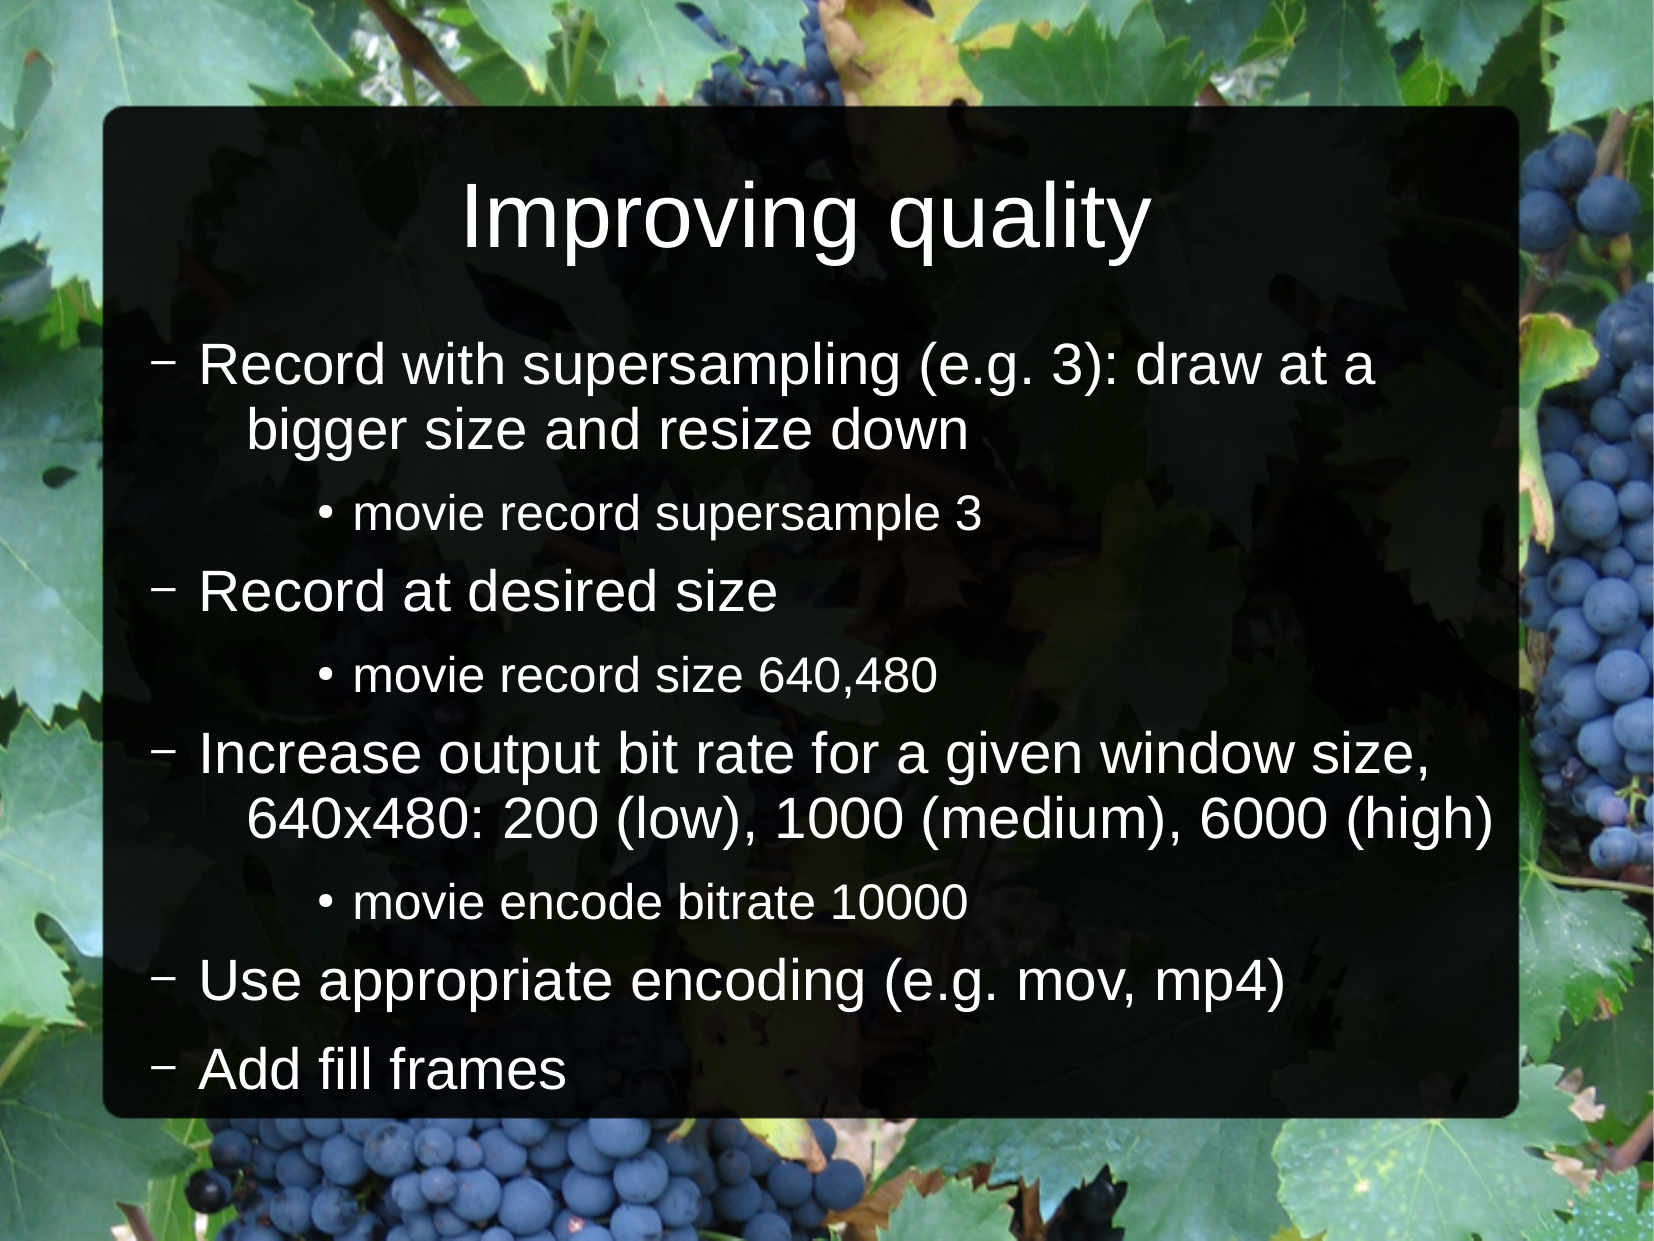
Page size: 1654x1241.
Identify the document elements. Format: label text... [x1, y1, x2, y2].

picture [0, 0, 1654, 1241]
title Improving quality [112, 112, 1501, 320]
list Record with supersampling (e.g. 3): draw at a bigger size and resize down movie record supersample 3 Record at desired size movie record size 640,480 Increase output bit rate for a given window size, 640x480: 200 (low), 1000 (medium), 6000 (high) movie encode bitrate 10000 Use appropriate encoding (e.g. mov, mp4) Add fill frames [0, 331, 1501, 1157]
